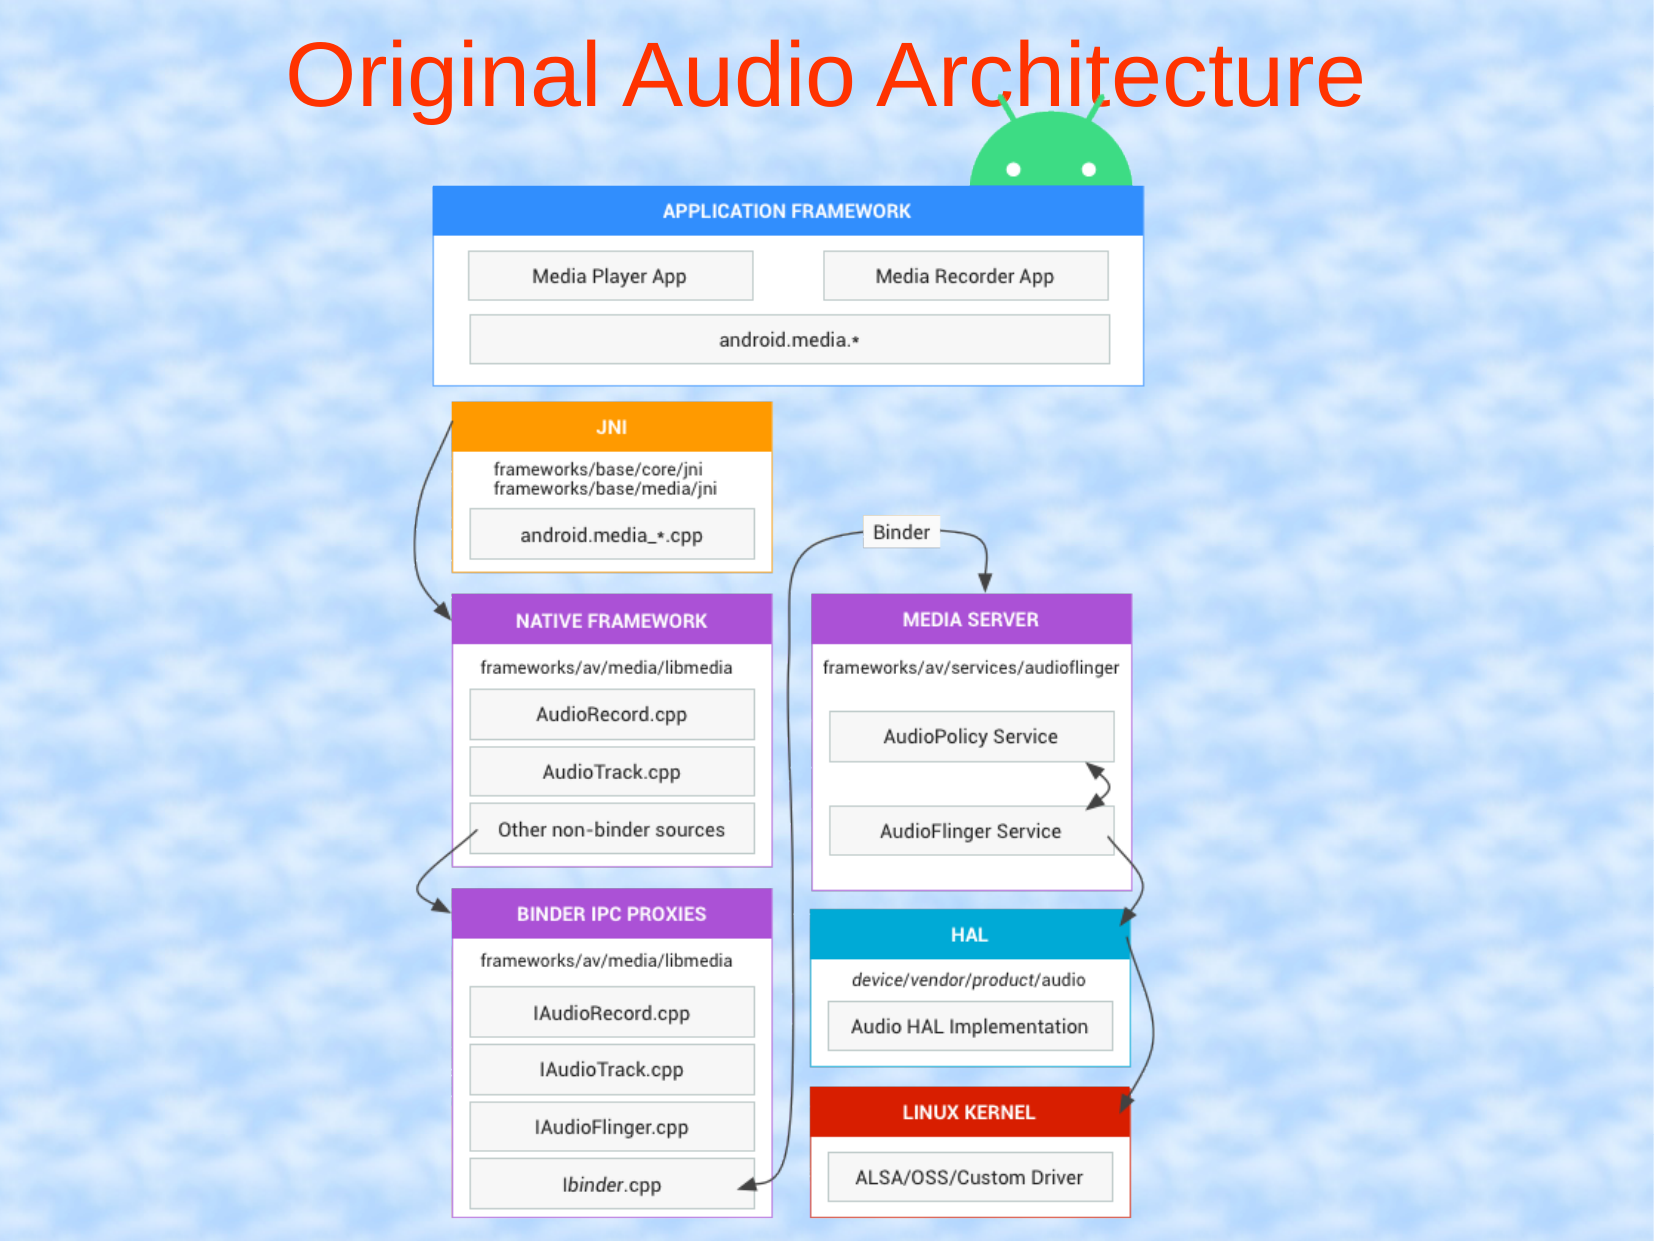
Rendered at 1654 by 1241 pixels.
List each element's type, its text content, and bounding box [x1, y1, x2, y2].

title Original Audio Architecture [82, 23, 1571, 127]
picture [0, 0, 1654, 1241]
